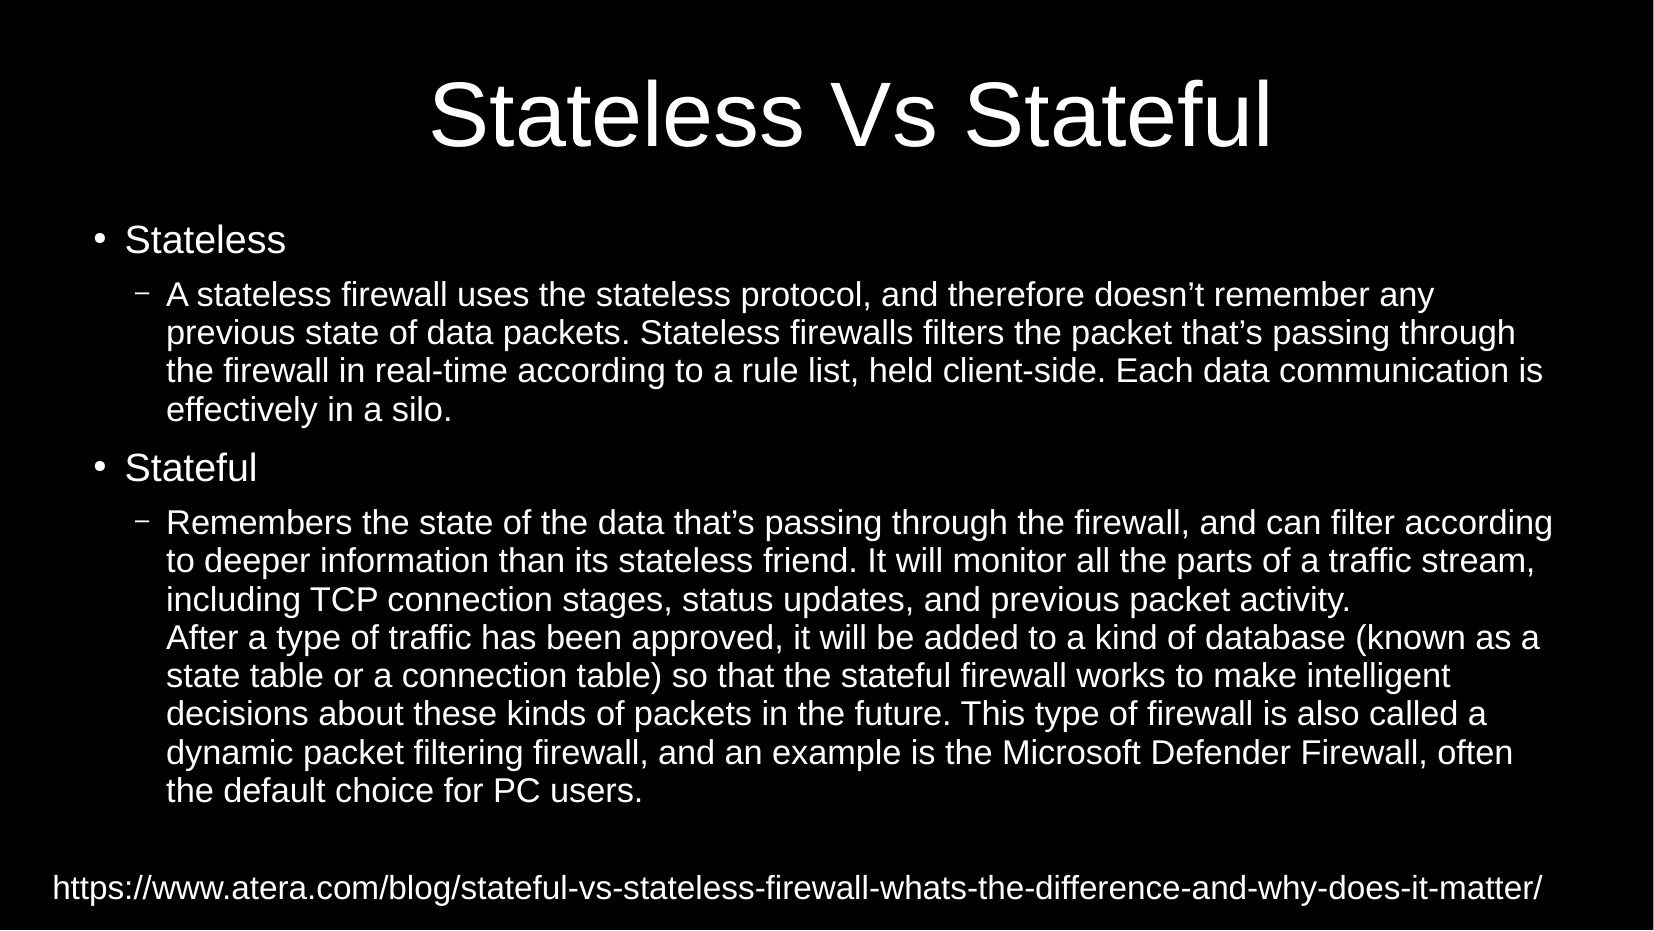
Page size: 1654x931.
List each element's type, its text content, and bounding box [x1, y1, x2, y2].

text_box https://www.atera.com/blog/stateful-vs-stateless-firewall-whats-the-difference-and-why-does-it-matter/ [37, 862, 1629, 924]
list Stateless A stateless firewall uses the stateless protocol, and therefore doesn’t remember any previous state of data packets. Stateless firewalls filters the packet that’s passing through the firewall in real-time according to a rule list, held client-side. Each data communication is effectively in a silo. Stateful Remembers the state of the data that’s passing through the firewall, and can filter according to deeper information than its stateless friend. It will monitor all the parts of a traffic stream, including TCP connection stages, status updates, and previous packet activity. After a type of traffic has been approved, it will be added to a kind of database (known as a state table or a connection table) so that the stateful firewall works to make intelligent decisions about these kinds of packets in the future. This type of firewall is also called a dynamic packet filtering firewall, and an example is the Microsoft Defender Firewall, often the default choice for PC users. [82, 217, 1571, 862]
title Stateless Vs Stateful [82, 37, 1571, 193]
